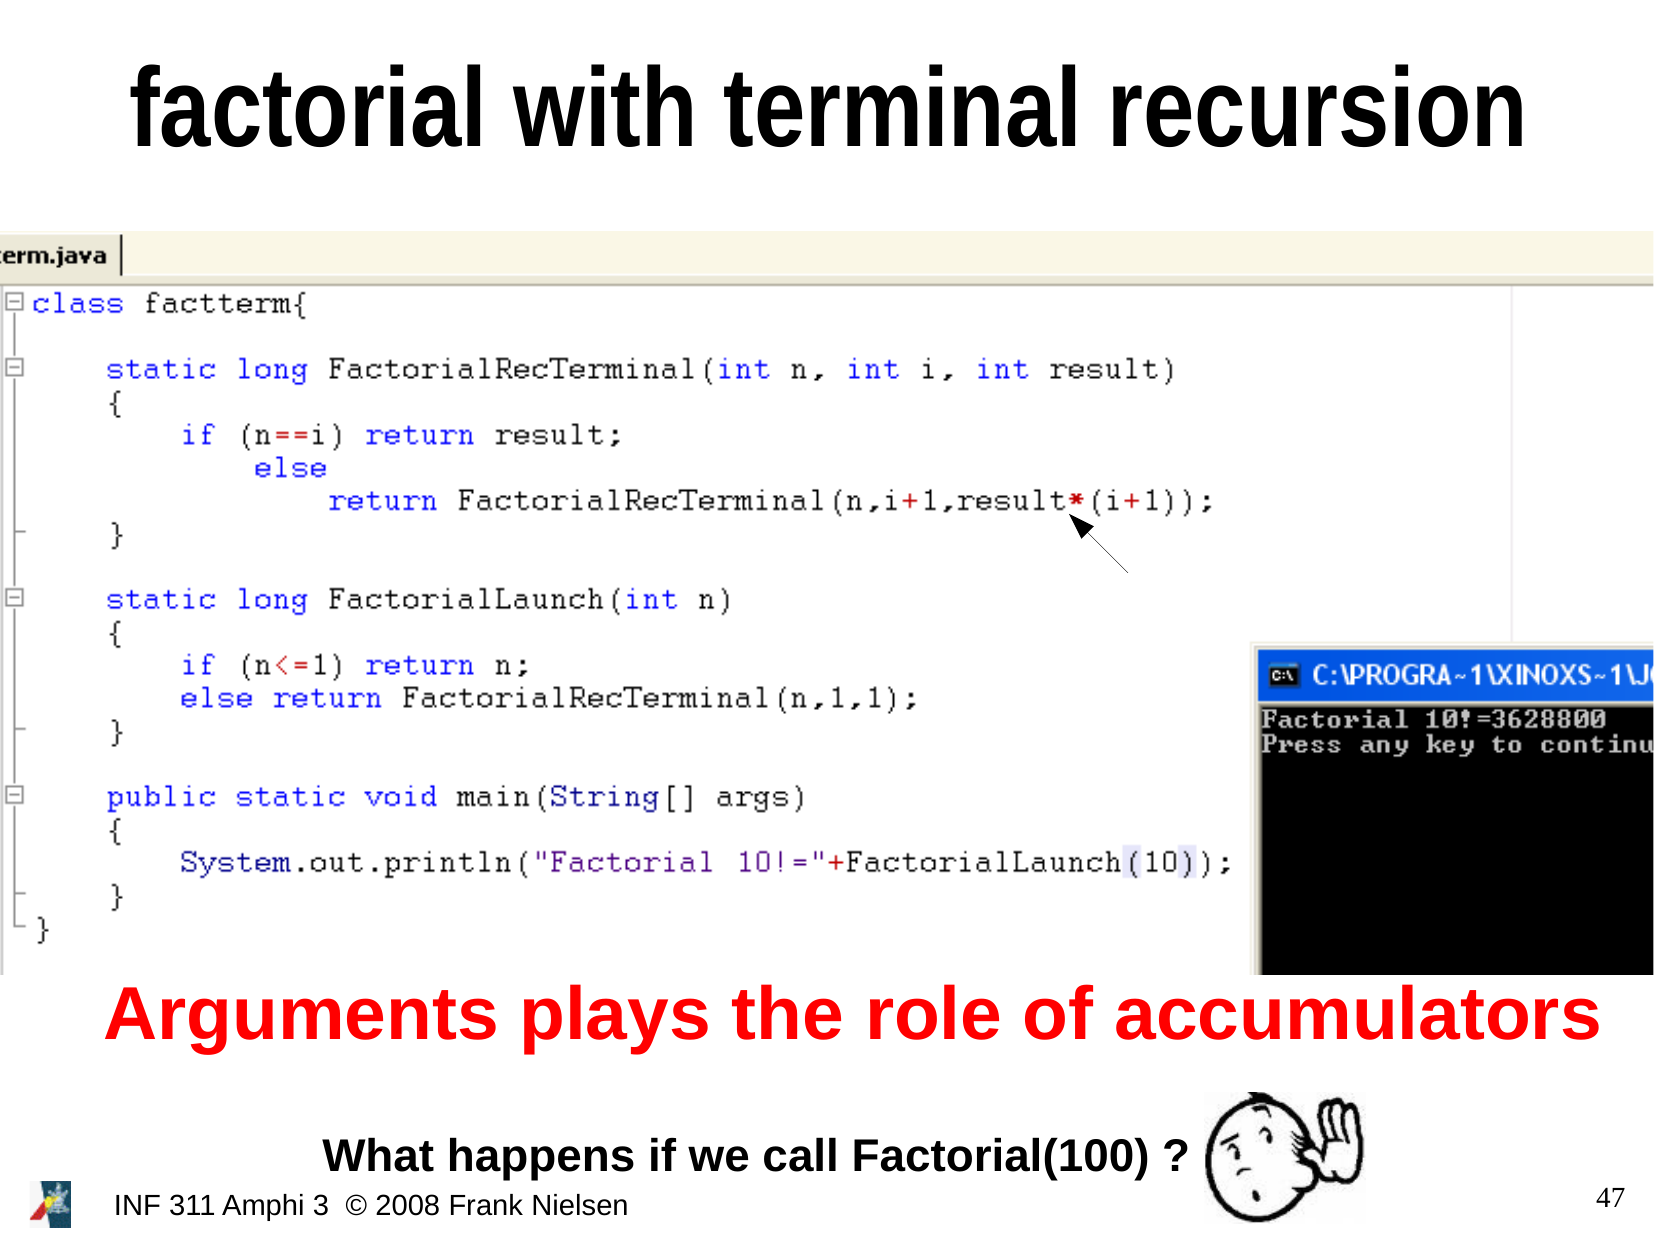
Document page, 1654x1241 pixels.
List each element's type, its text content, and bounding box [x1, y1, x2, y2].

text_box What happens if we call Factorial(100) ? [307, 1122, 1204, 1190]
text_box factorial with terminal recursion [88, 33, 1543, 178]
text_box Arguments plays the role of accumulators [88, 964, 1619, 1063]
picture [29, 1181, 71, 1228]
picture [1204, 1092, 1366, 1224]
picture [0, 231, 1654, 975]
